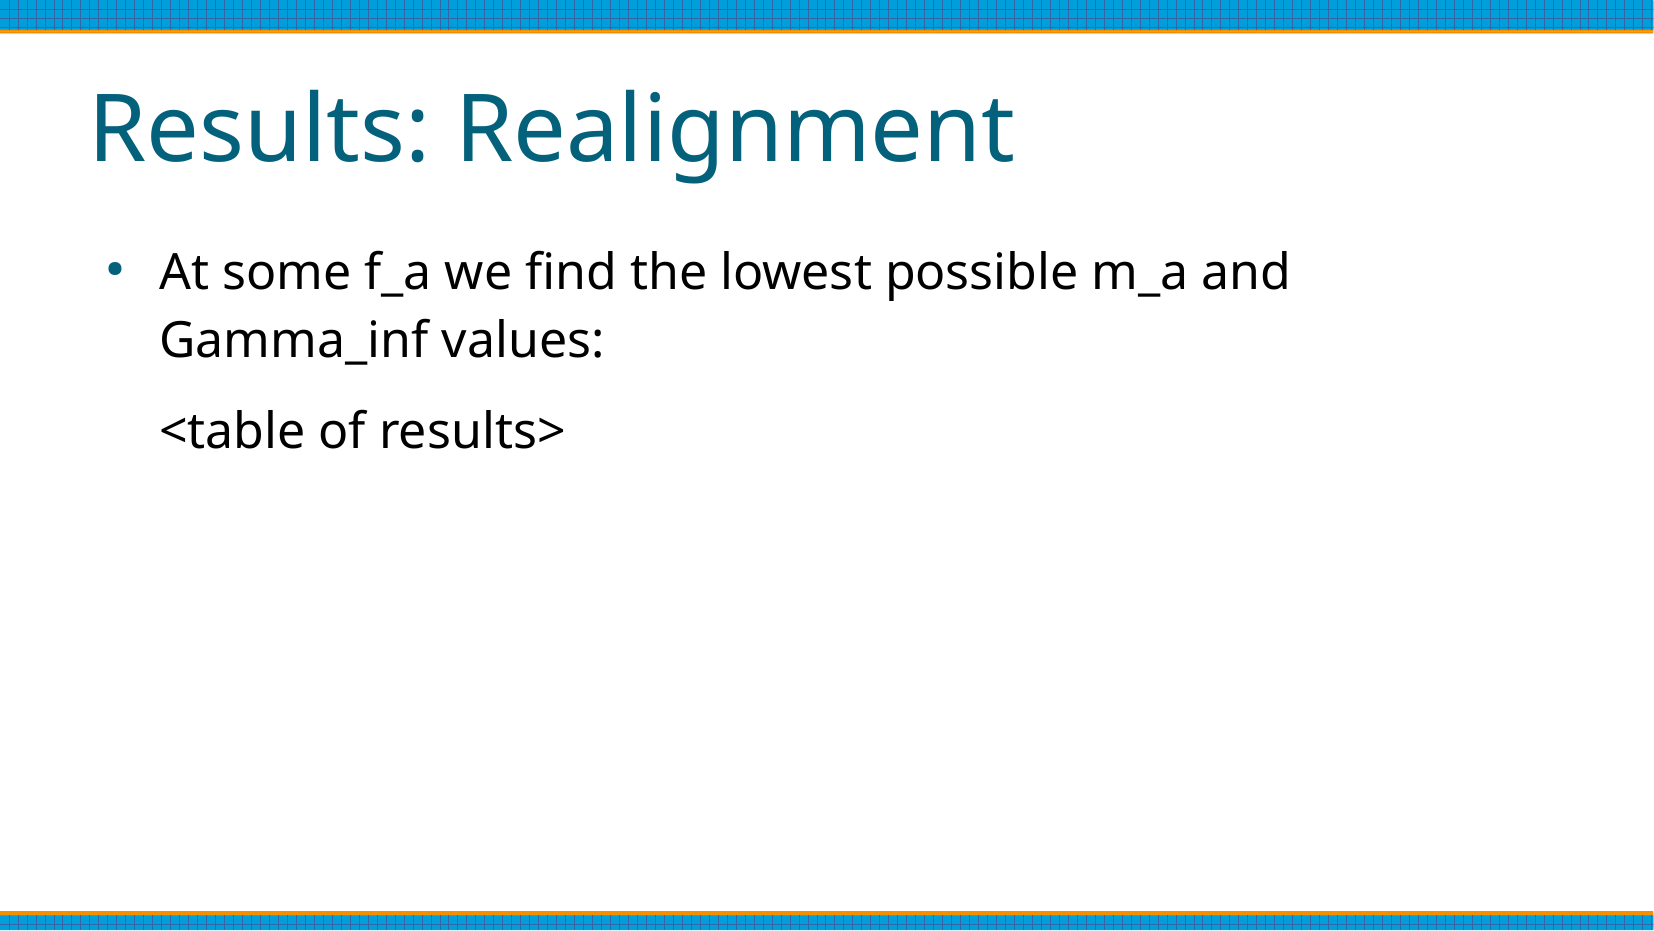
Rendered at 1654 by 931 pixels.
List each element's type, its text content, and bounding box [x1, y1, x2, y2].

title Results: Realignment [88, 44, 1565, 207]
list At some f_a we find the lowest possible m_a and Gamma_inf values: <table of results> [88, 236, 1565, 901]
